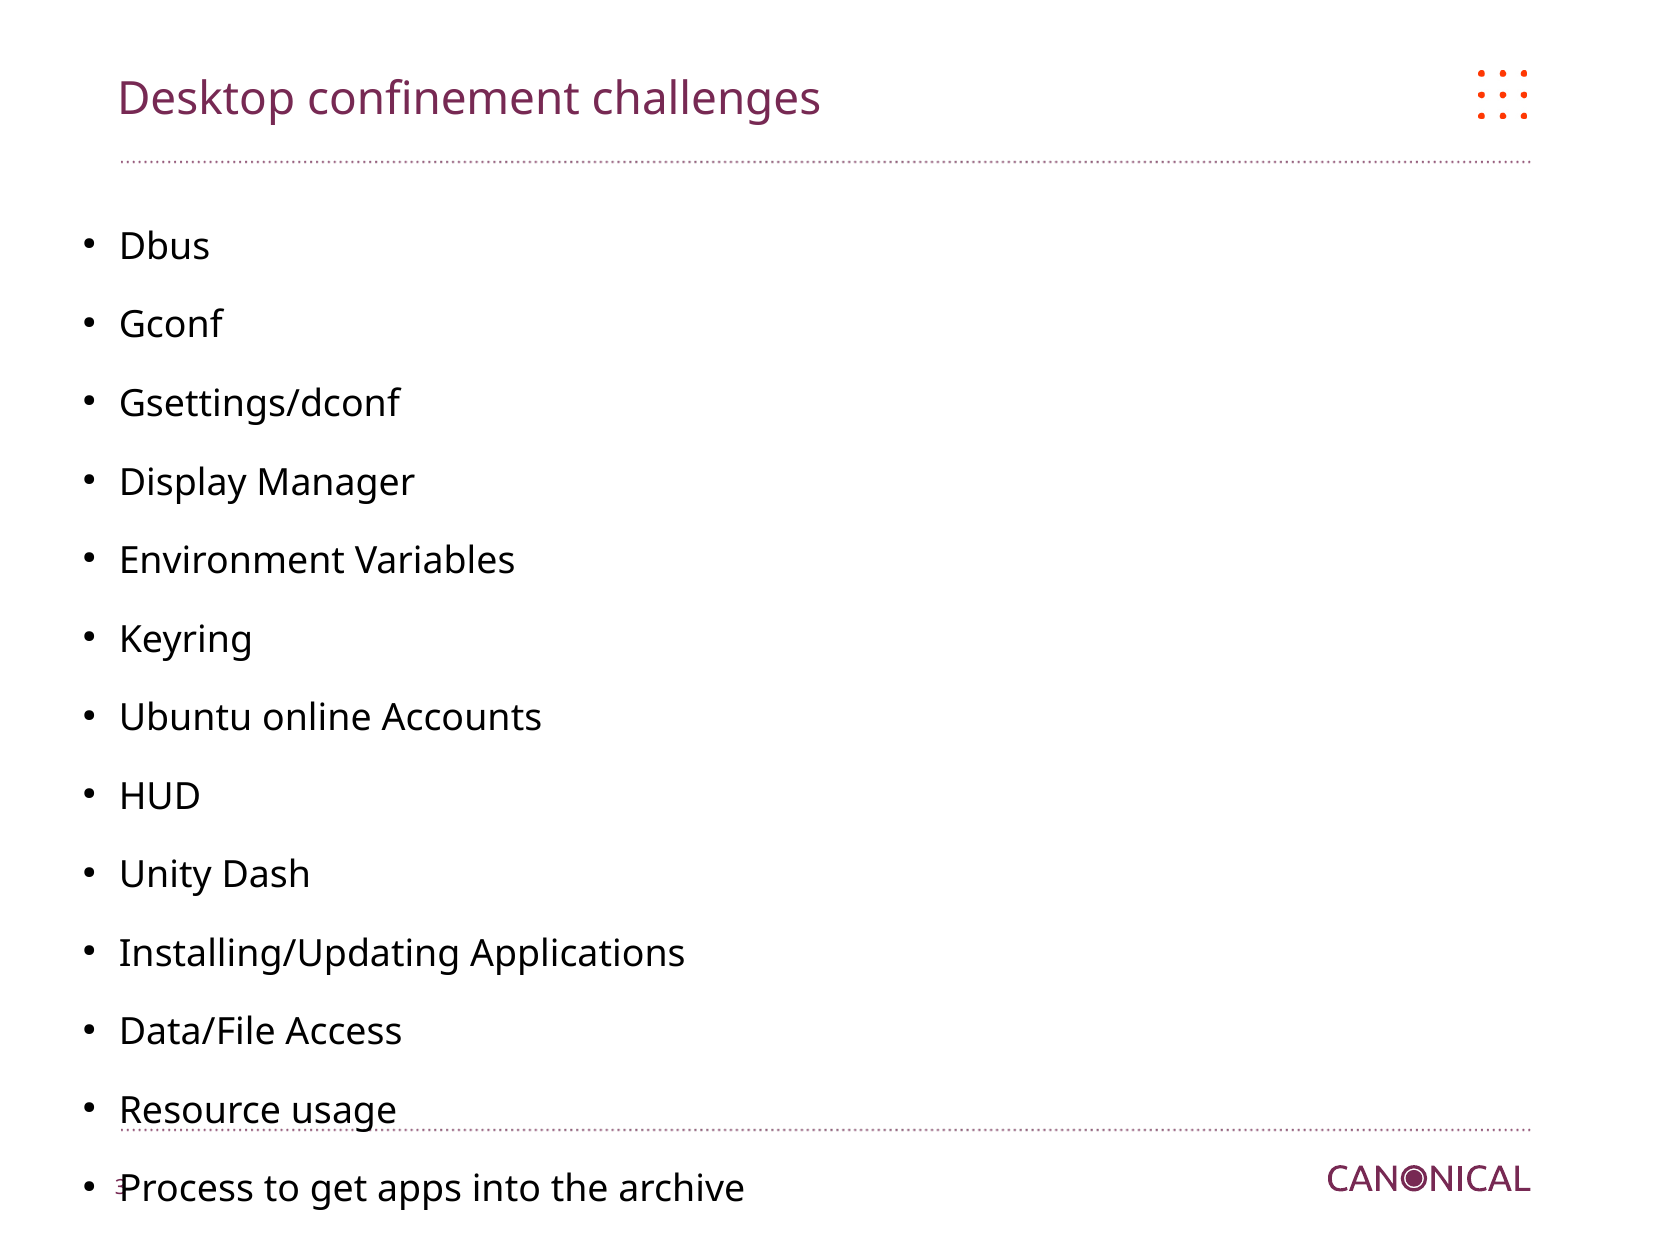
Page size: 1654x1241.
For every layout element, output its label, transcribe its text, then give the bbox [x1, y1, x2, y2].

picture [1478, 70, 1527, 119]
title Desktop confinement challenges [117, 71, 1447, 123]
picture [111, 1127, 1533, 1134]
picture [111, 159, 1533, 166]
list Dbus Gconf Gsettings/dconf Display Manager Environment Variables Keyring Ubuntu online Accounts HUD Unity Dash Installing/Updating Applications Data/File Access Resource usage Process to get apps into the archive [82, 206, 1571, 1061]
